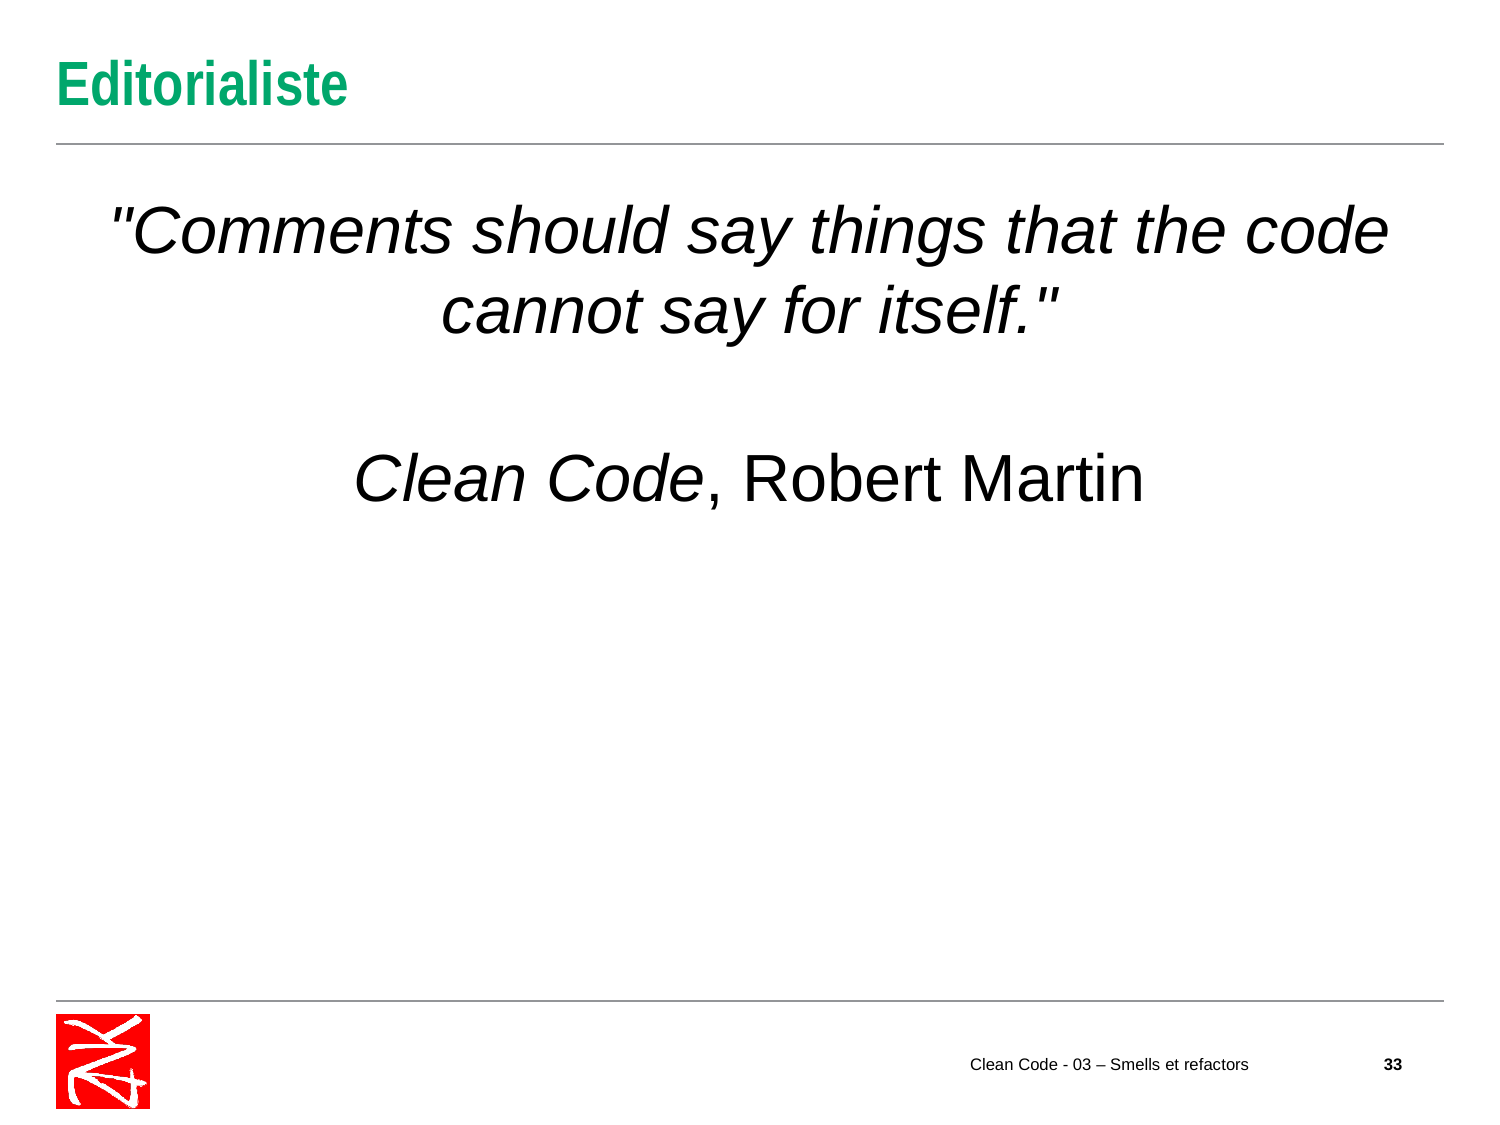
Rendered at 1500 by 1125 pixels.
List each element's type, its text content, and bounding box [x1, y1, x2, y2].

slide_number <number> [1372, 1049, 1403, 1079]
title Editorialiste [56, 18, 1444, 142]
footer Clean Code - 03 – Smells et refactors [919, 1049, 1250, 1079]
list "Comments should say things that the code cannot say for itself." Clean Code, Robert Martin [56, 186, 1444, 972]
picture [55, 1014, 151, 1109]
